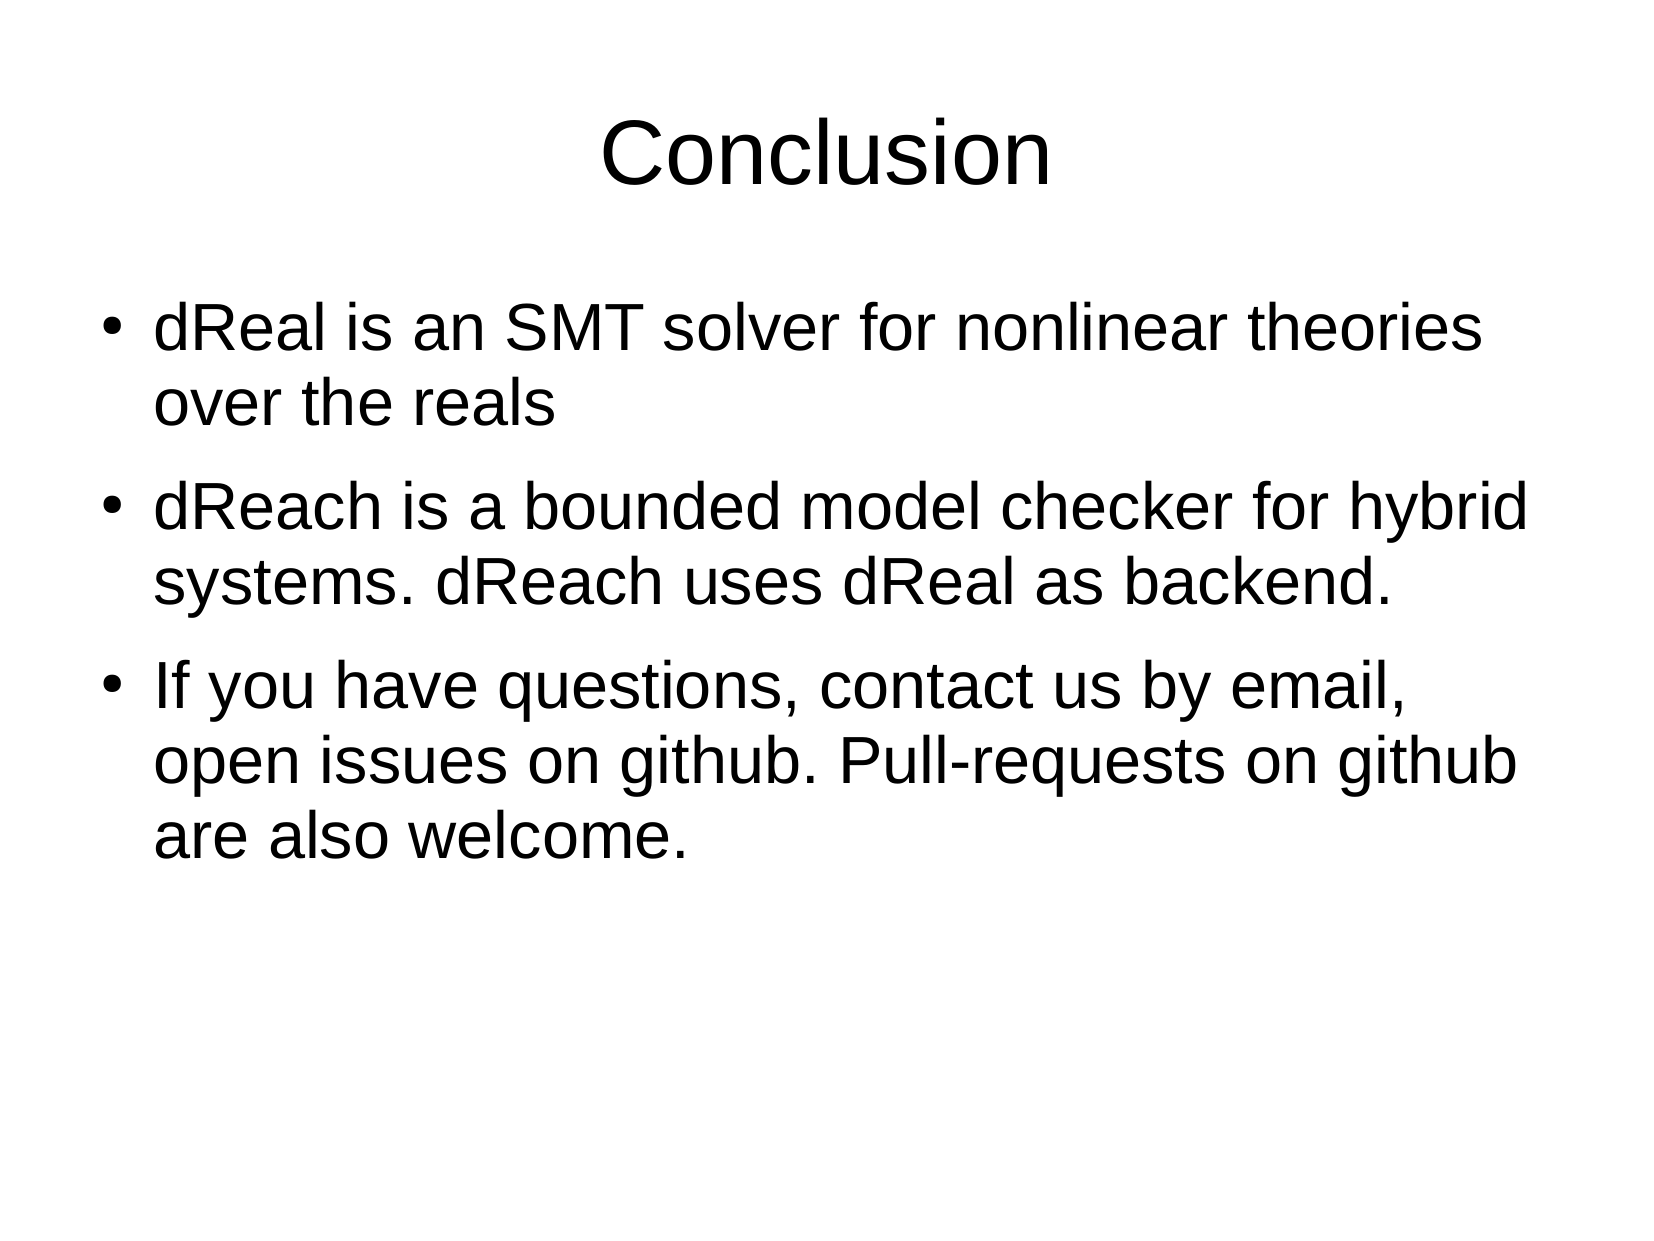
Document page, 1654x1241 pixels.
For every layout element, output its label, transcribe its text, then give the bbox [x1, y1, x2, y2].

list dReal is an SMT solver for nonlinear theories over the reals dReach is a bounded model checker for hybrid systems. dReach uses dReal as backend. If you have questions, contact us by email, open issues on github. Pull-requests on github are also welcome. [82, 290, 1571, 1010]
title Conclusion [82, 49, 1571, 257]
